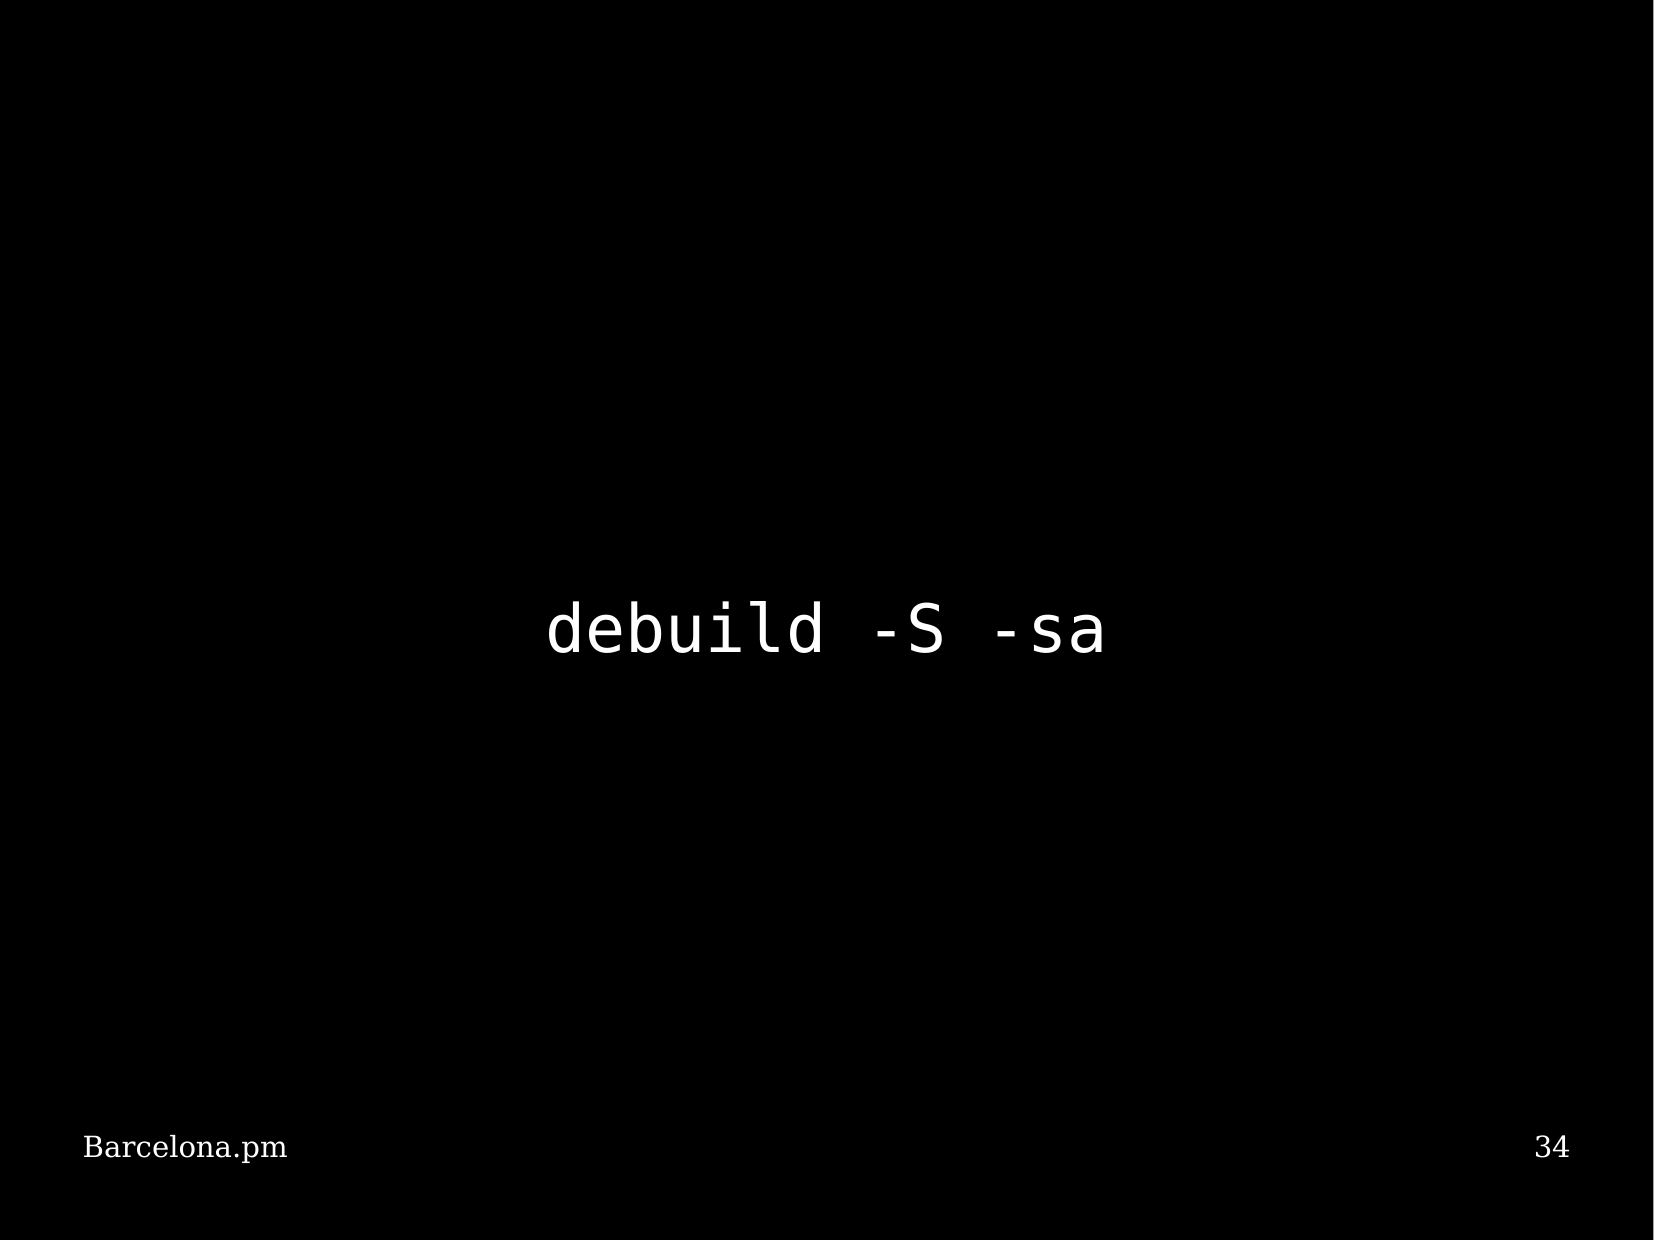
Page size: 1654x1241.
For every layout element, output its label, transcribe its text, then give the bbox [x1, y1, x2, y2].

title debuild -S -sa [162, 561, 1492, 680]
